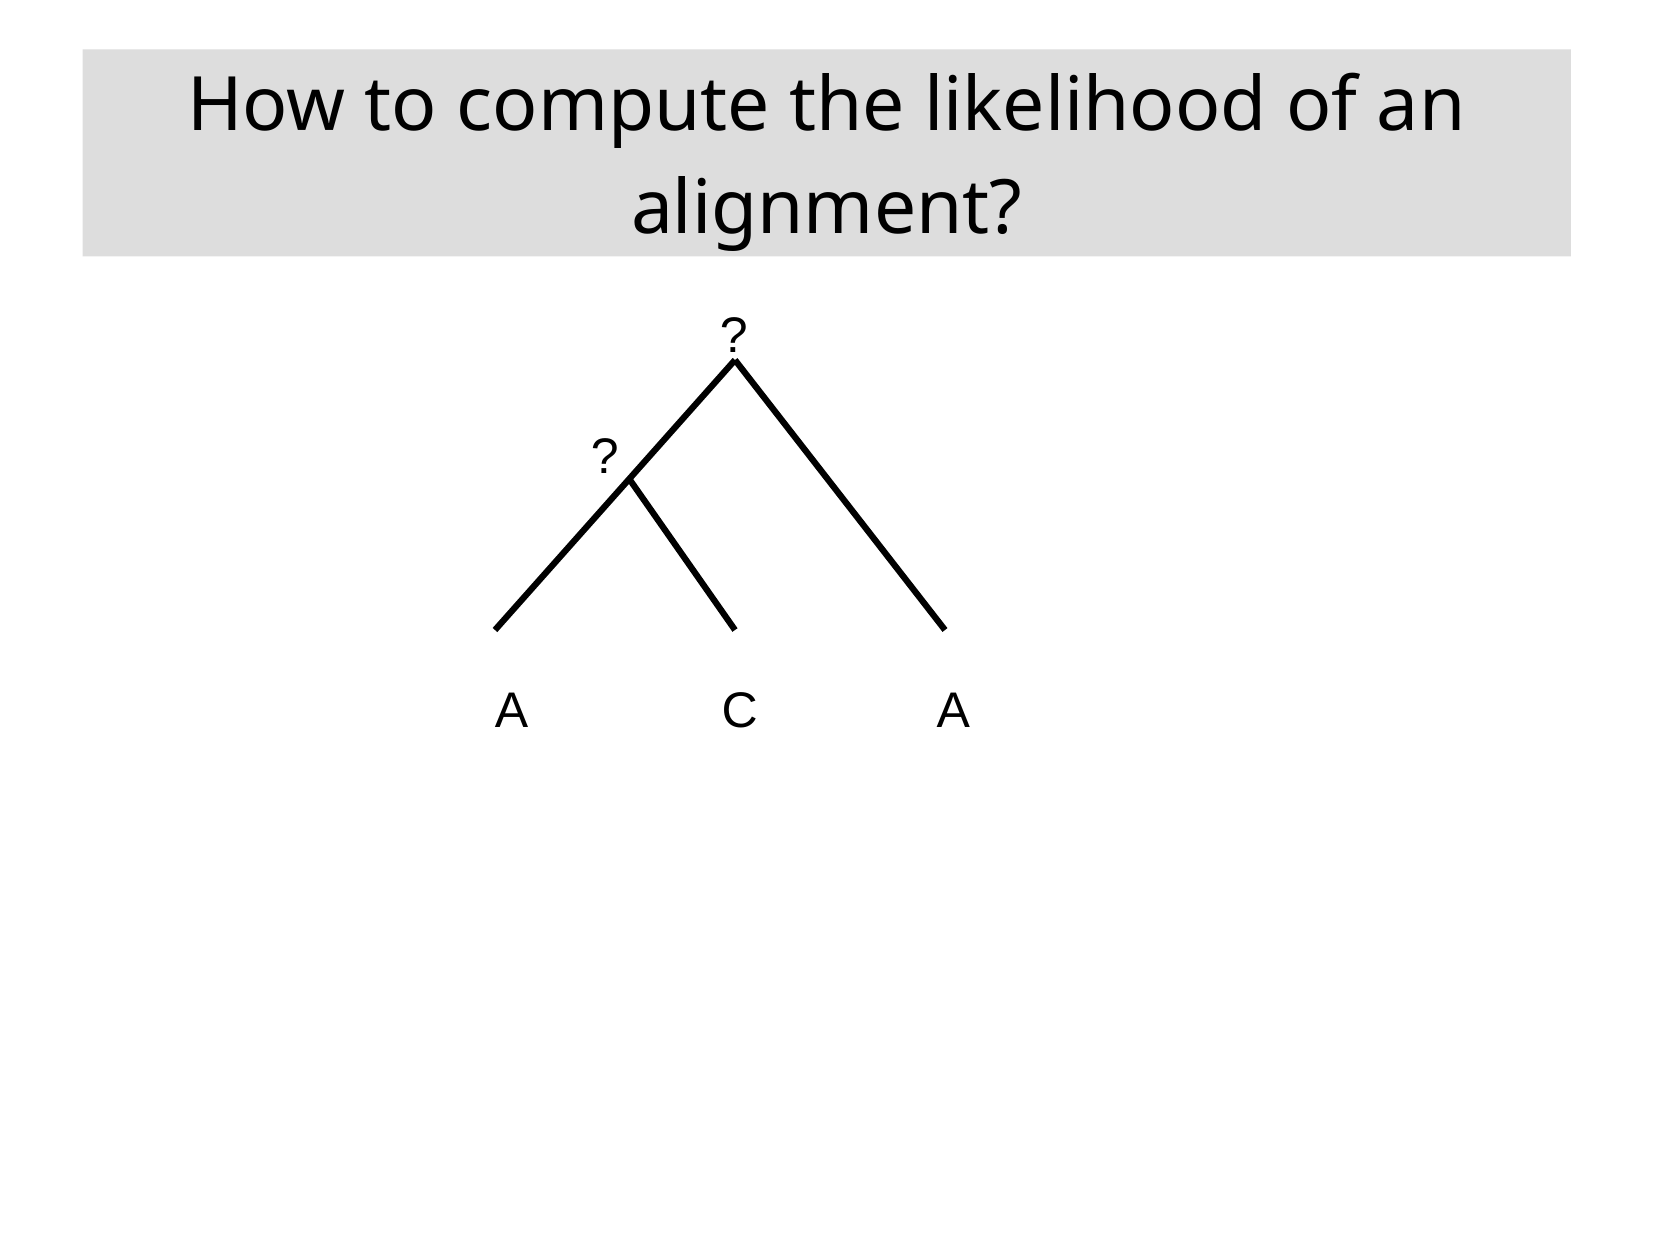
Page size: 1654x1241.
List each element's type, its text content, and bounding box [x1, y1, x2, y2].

text_box ? [576, 421, 622, 548]
text_box ? [705, 300, 751, 427]
text_box A [480, 675, 526, 802]
text_box C [706, 675, 752, 746]
title How to compute the likelihood of an alignment? [82, 49, 1571, 257]
text_box A [921, 675, 967, 746]
